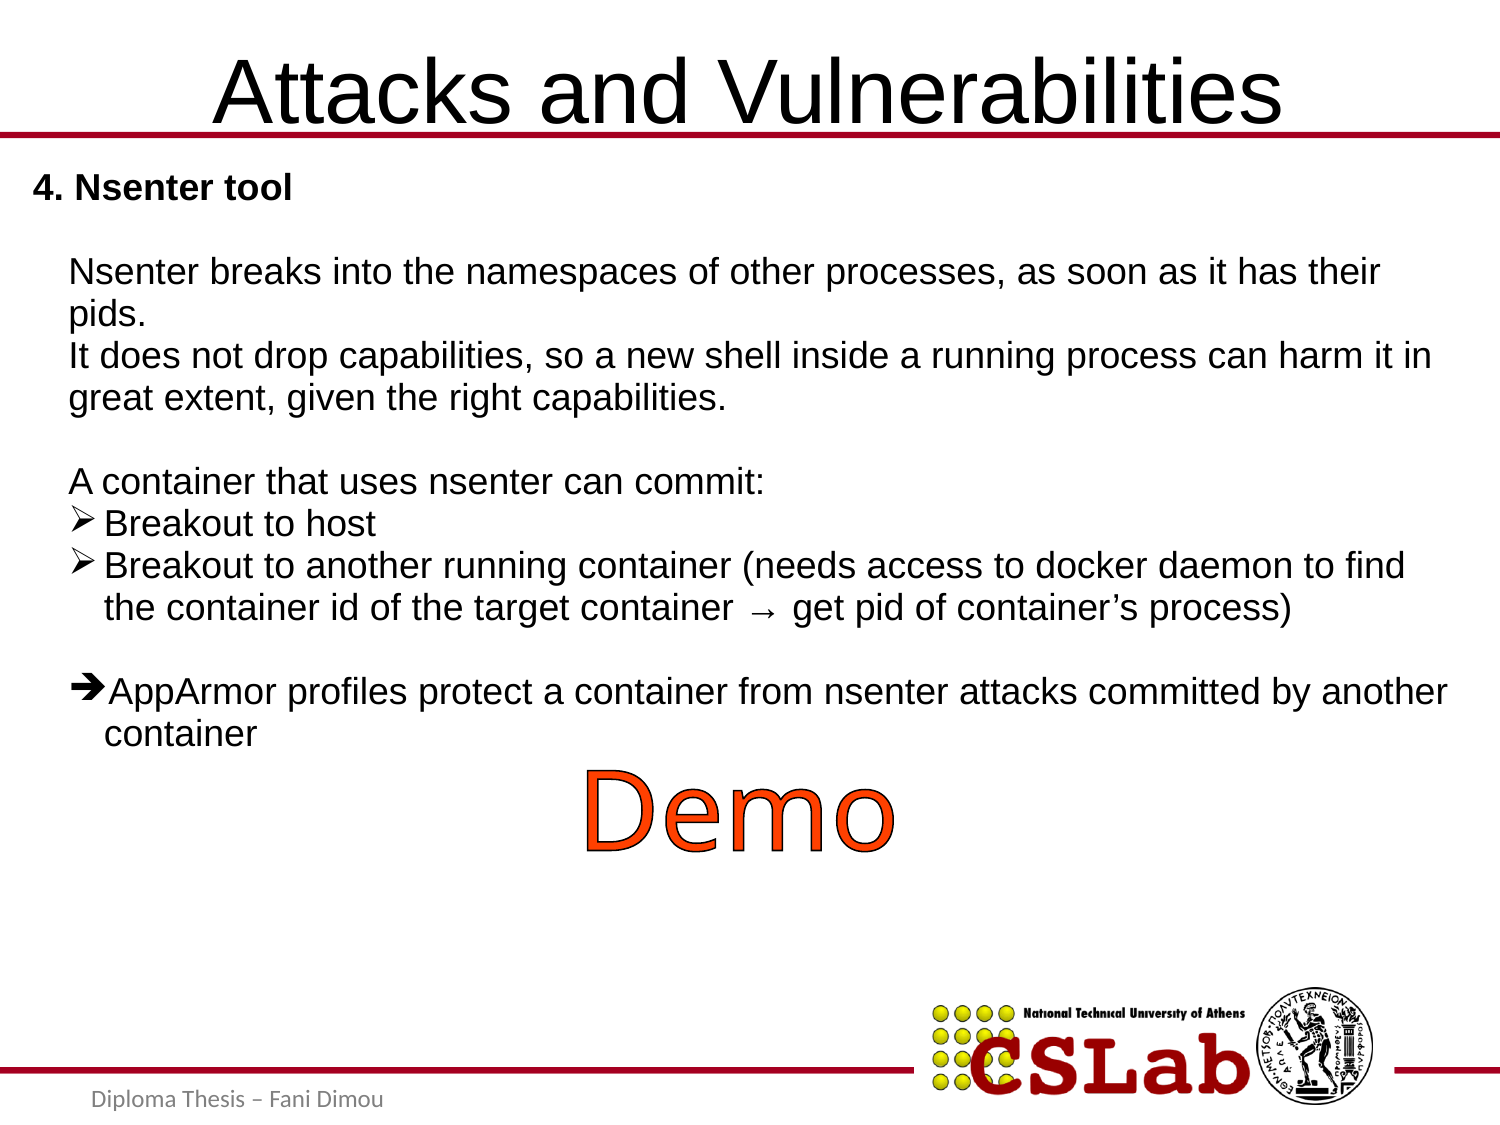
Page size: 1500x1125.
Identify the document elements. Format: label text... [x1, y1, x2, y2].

text_box Demo [836, 789, 894, 852]
text_box 4. Nsenter tool Nsenter breaks into the namespaces of other processes, as soon as it has their pids. It does not drop capabilities, so a new shell inside a running process can harm it in great extent, given the right capabilities. A container that uses nsenter can commit: Breakout to host Breakout to another running container (needs access to docker daemon to find the container id of the target container → get pid of container’s process) AppArmor profiles protect a container from nsenter attacks committed by another container [0, 159, 1468, 774]
picture [925, 987, 1373, 1105]
text_box Attacks and Vulnerabilities [74, 0, 1425, 159]
text_box Demo [666, 789, 719, 852]
text_box Demo [733, 789, 822, 851]
text_box Demo [587, 770, 653, 851]
